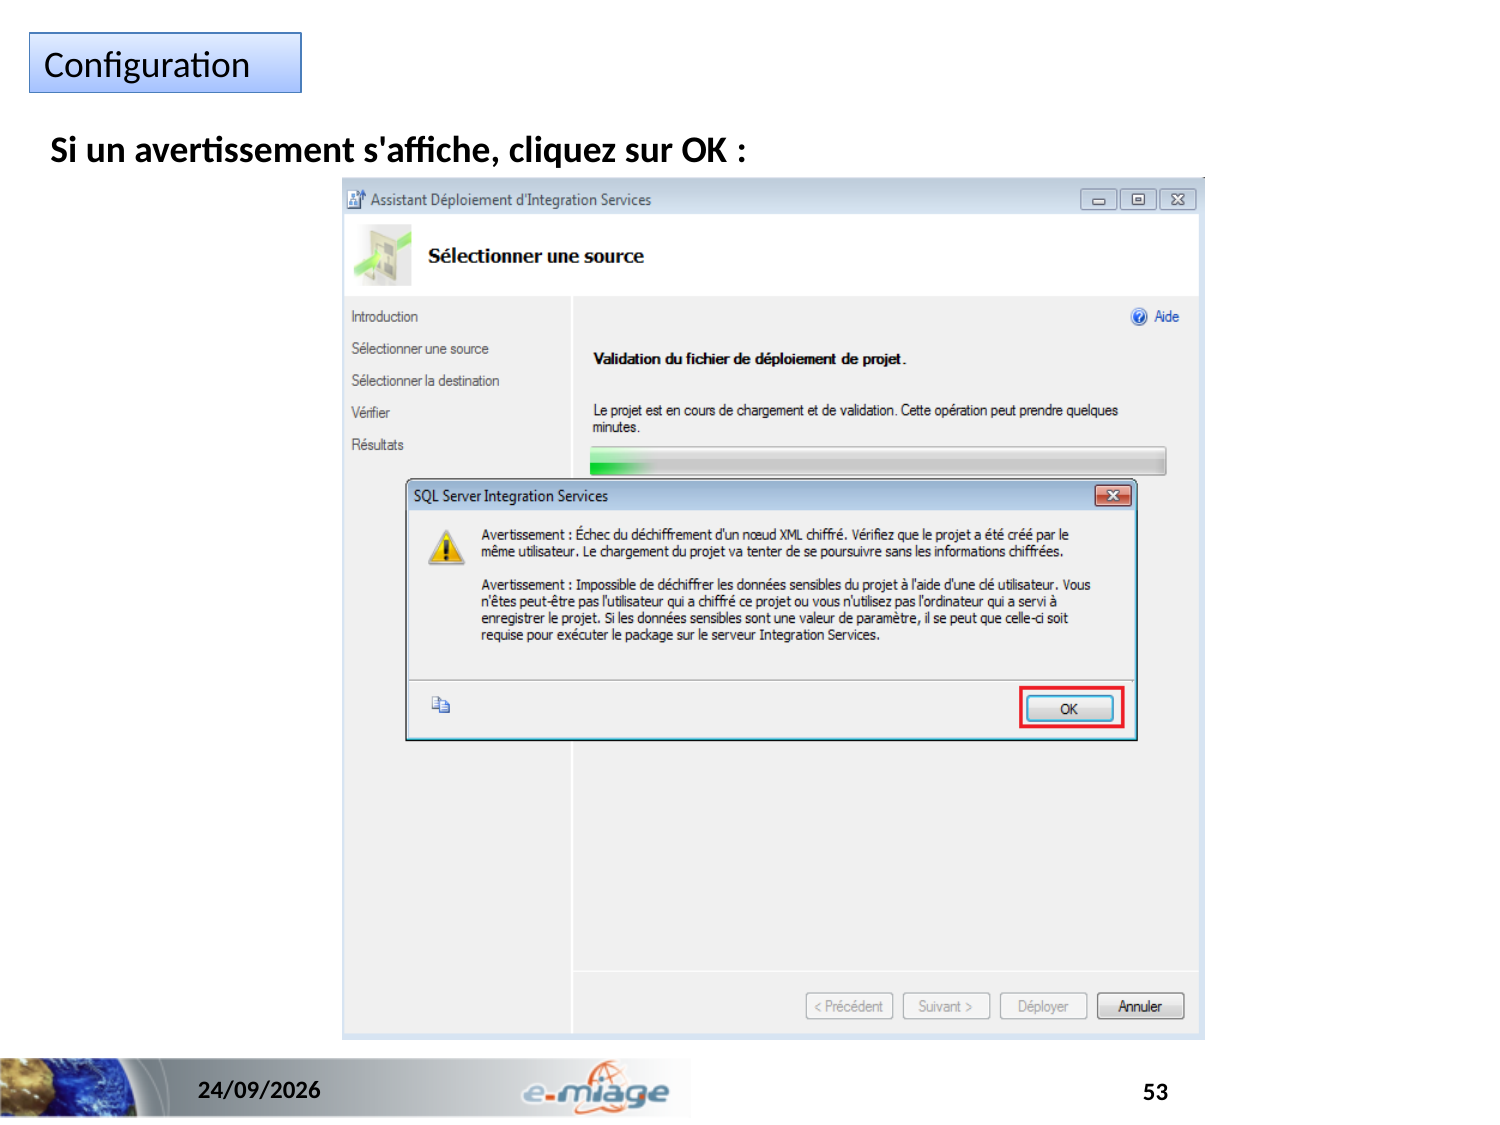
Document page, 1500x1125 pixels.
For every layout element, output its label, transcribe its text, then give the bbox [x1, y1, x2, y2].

picture [342, 177, 1205, 1040]
text_box Si un avertissement s'affiche, cliquez sur OK : [35, 118, 1471, 223]
picture [0, 1058, 691, 1118]
text_box Configuration [29, 32, 302, 93]
